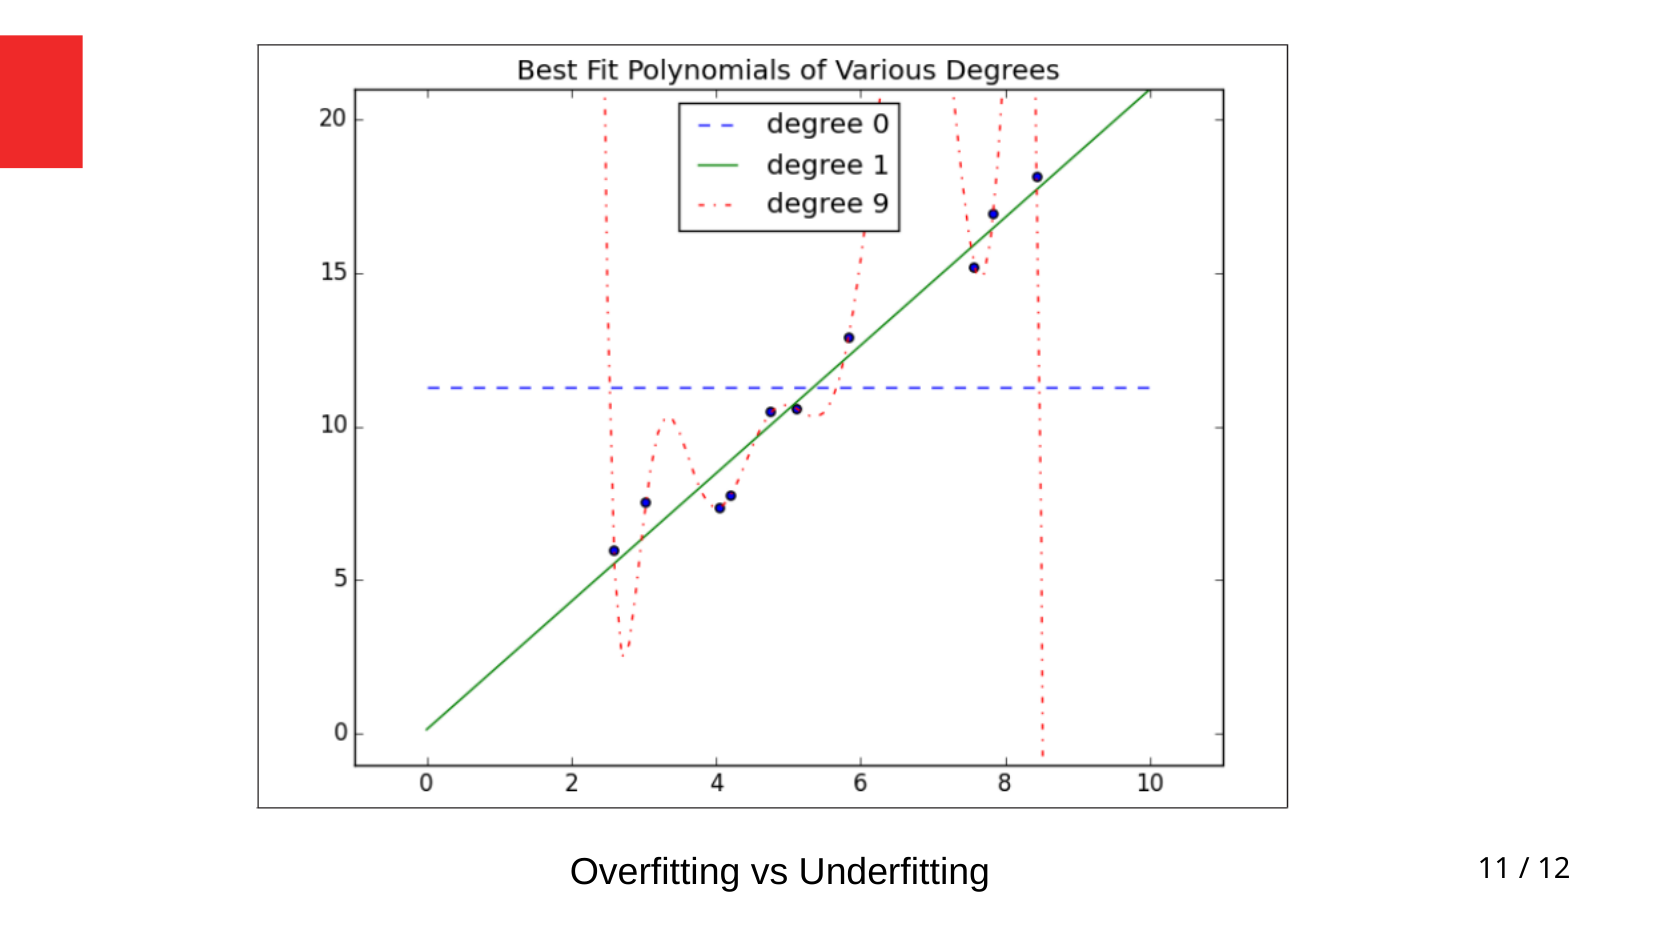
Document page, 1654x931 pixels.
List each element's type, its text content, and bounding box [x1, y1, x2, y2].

picture [255, 43, 1291, 811]
text_box Overfitting vs Underfitting [555, 843, 1006, 901]
